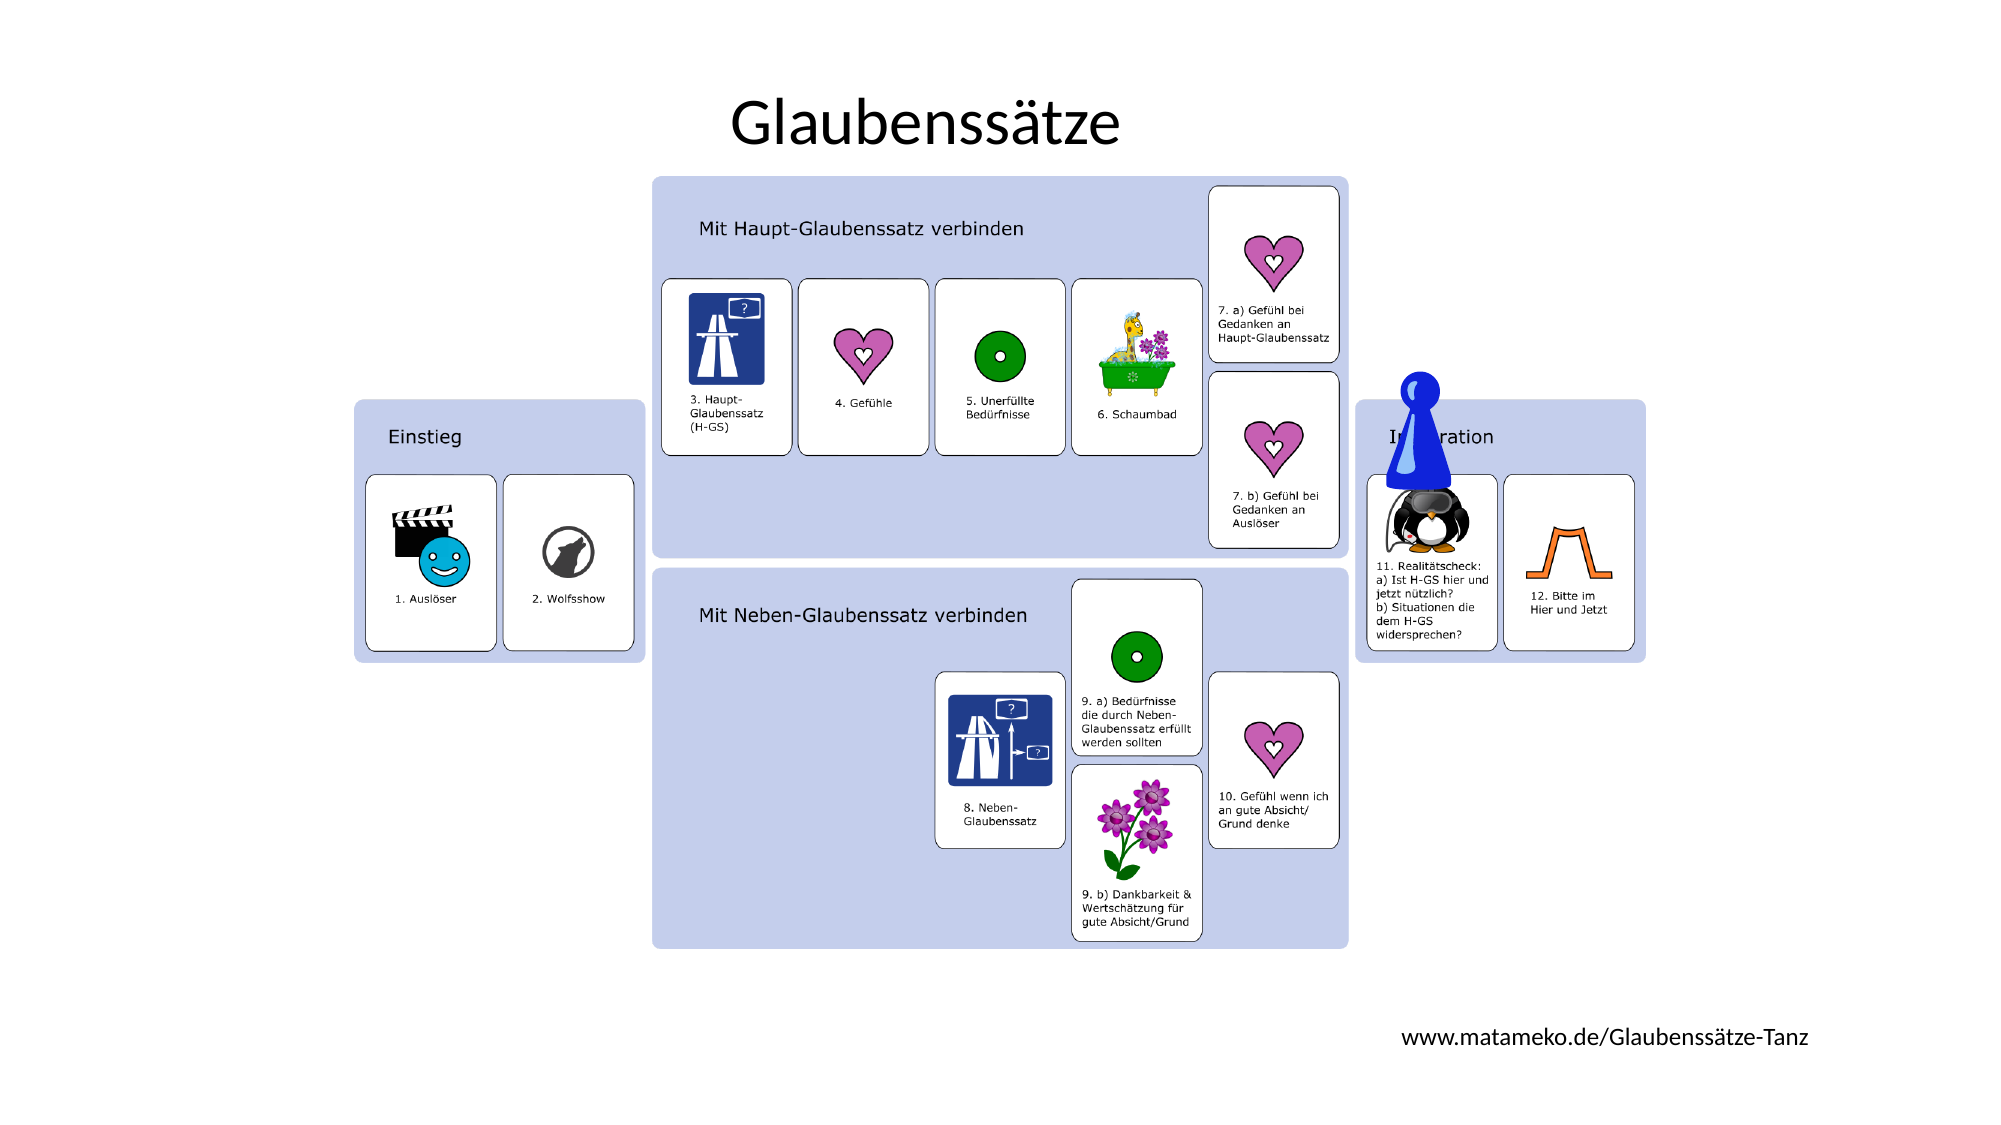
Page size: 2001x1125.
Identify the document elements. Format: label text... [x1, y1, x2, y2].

text_box [1386, 371, 1452, 490]
picture [354, 176, 1646, 949]
text_box Glaubenssätze [715, 70, 1142, 167]
text_box www.matameko.de/Glaubenssätze-Tanz [1386, 1013, 1825, 1058]
